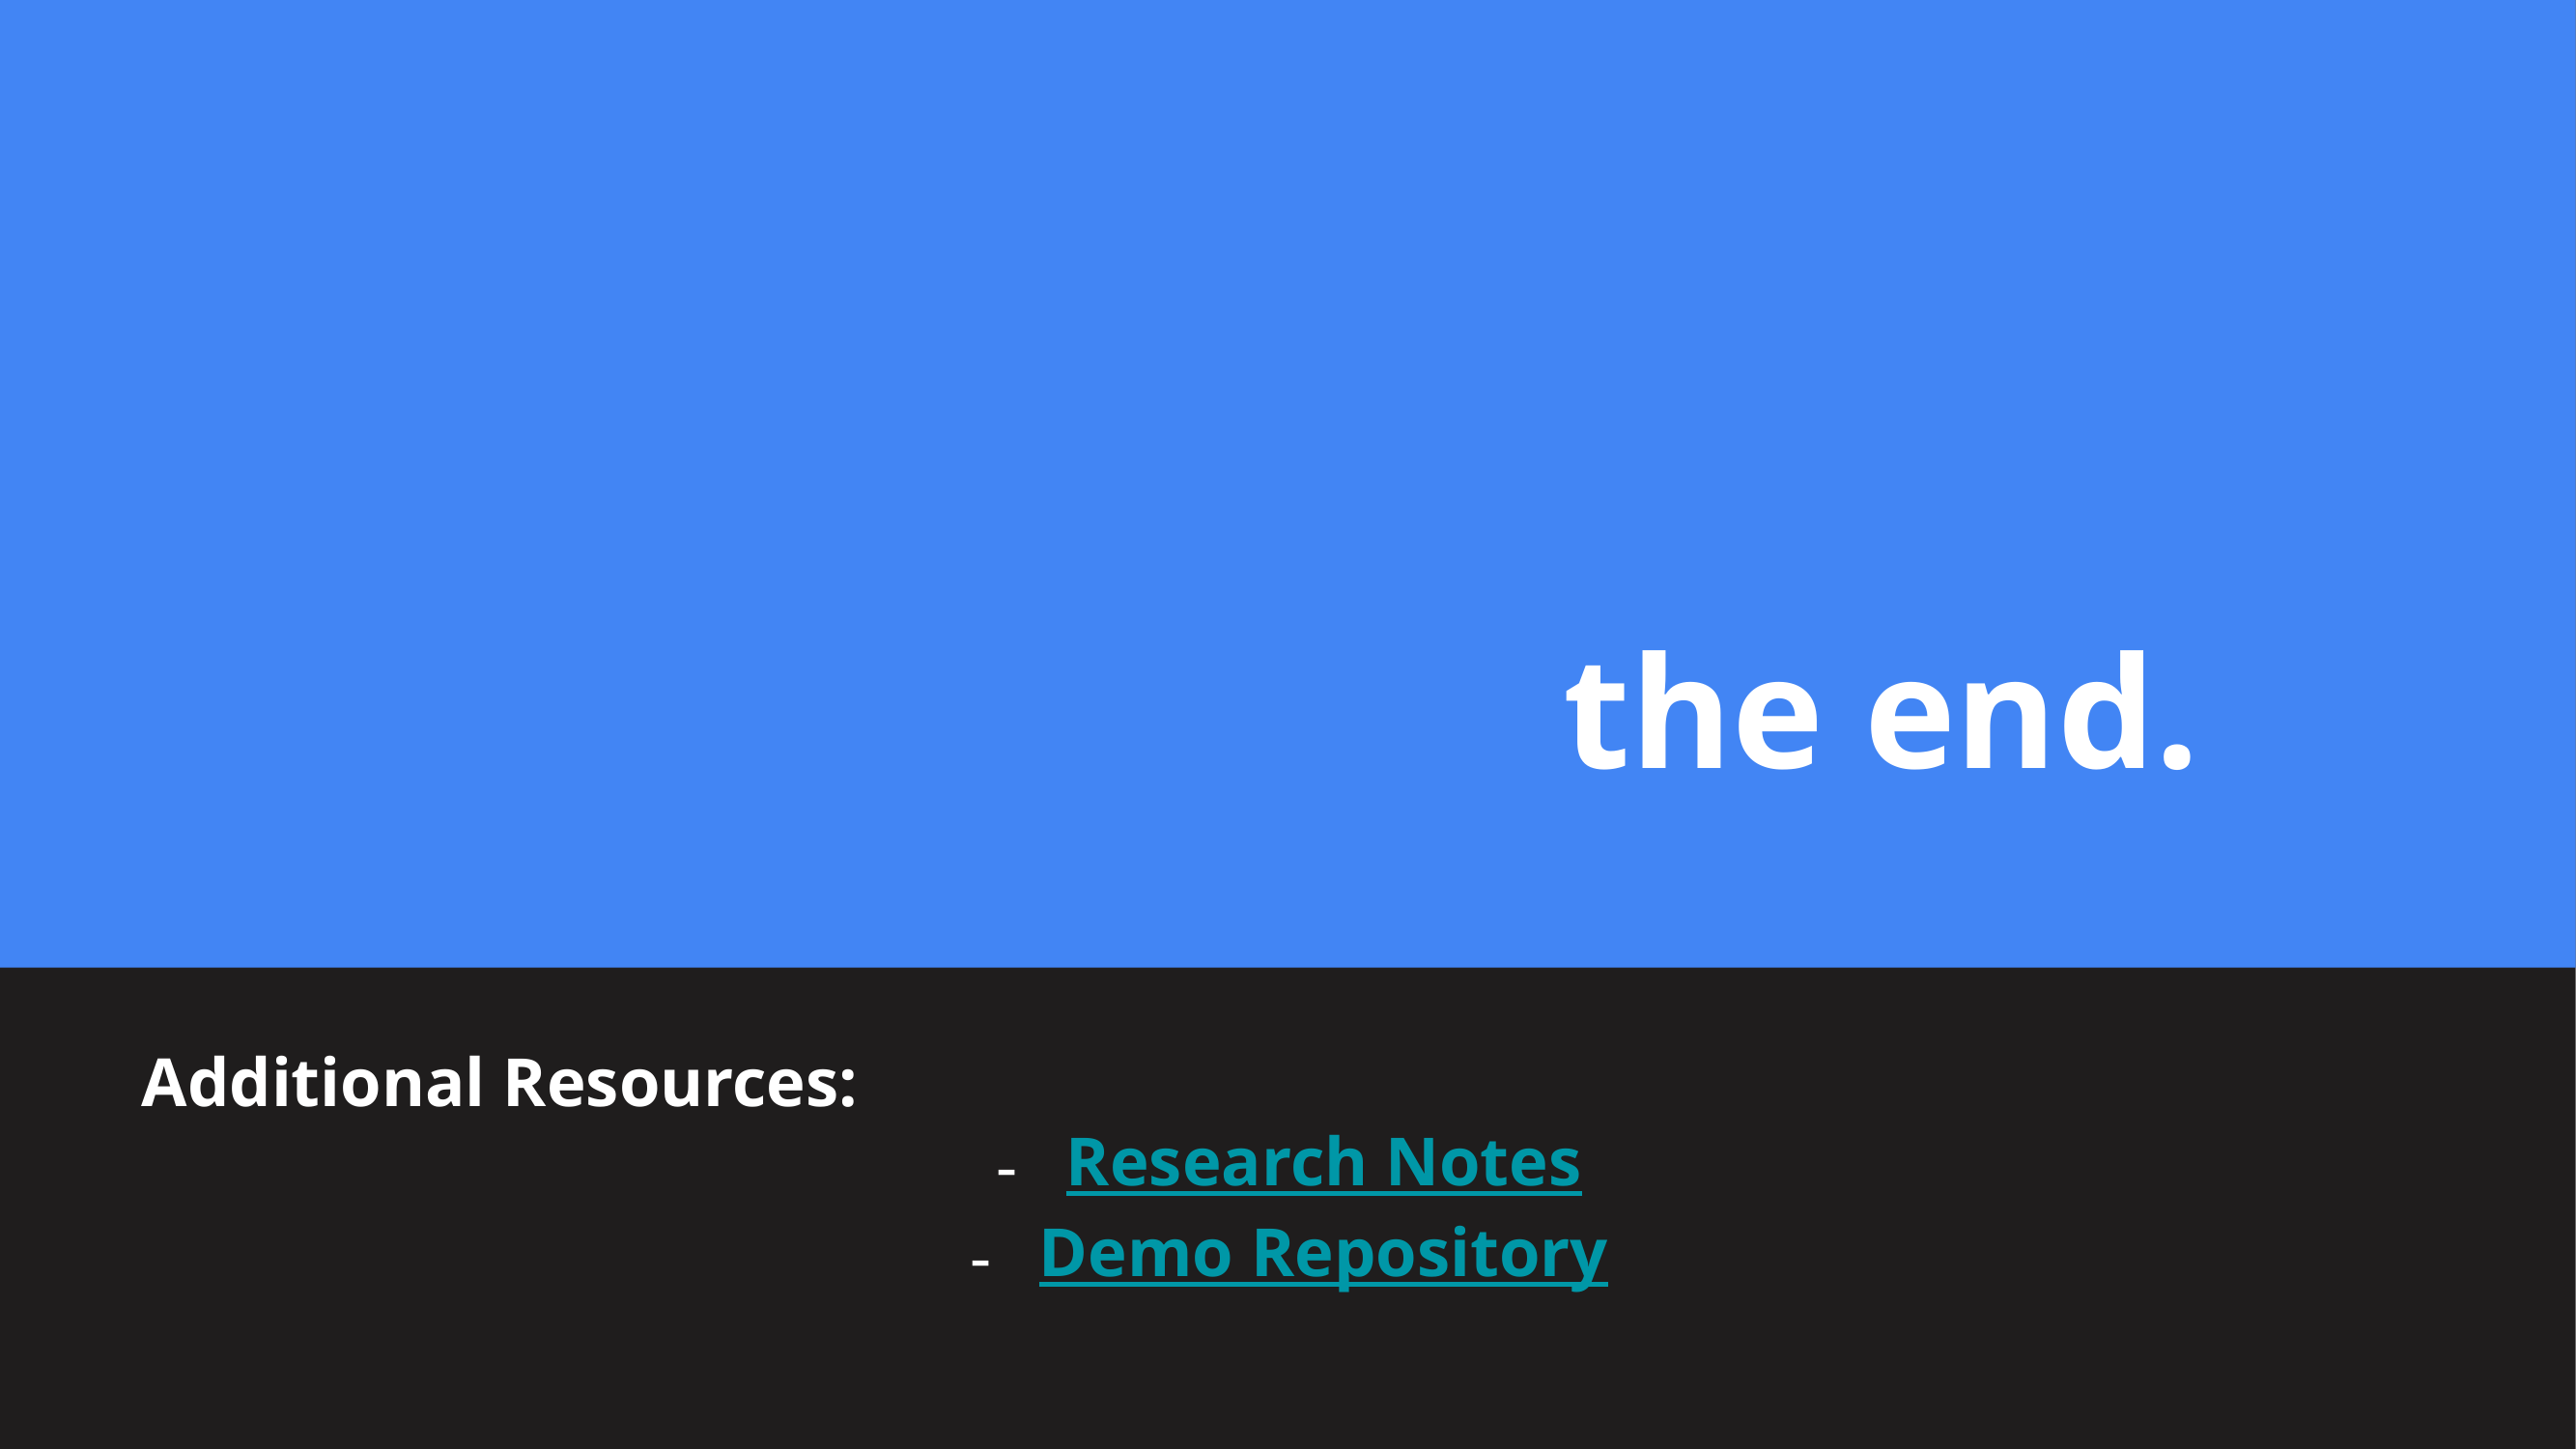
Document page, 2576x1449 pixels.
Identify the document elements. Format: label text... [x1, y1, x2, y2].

text_box the end. [1281, 635, 2482, 813]
text_box Additional Resources: Research Notes Demo Repository [127, 1033, 2449, 1280]
text_box [0, 0, 2576, 968]
